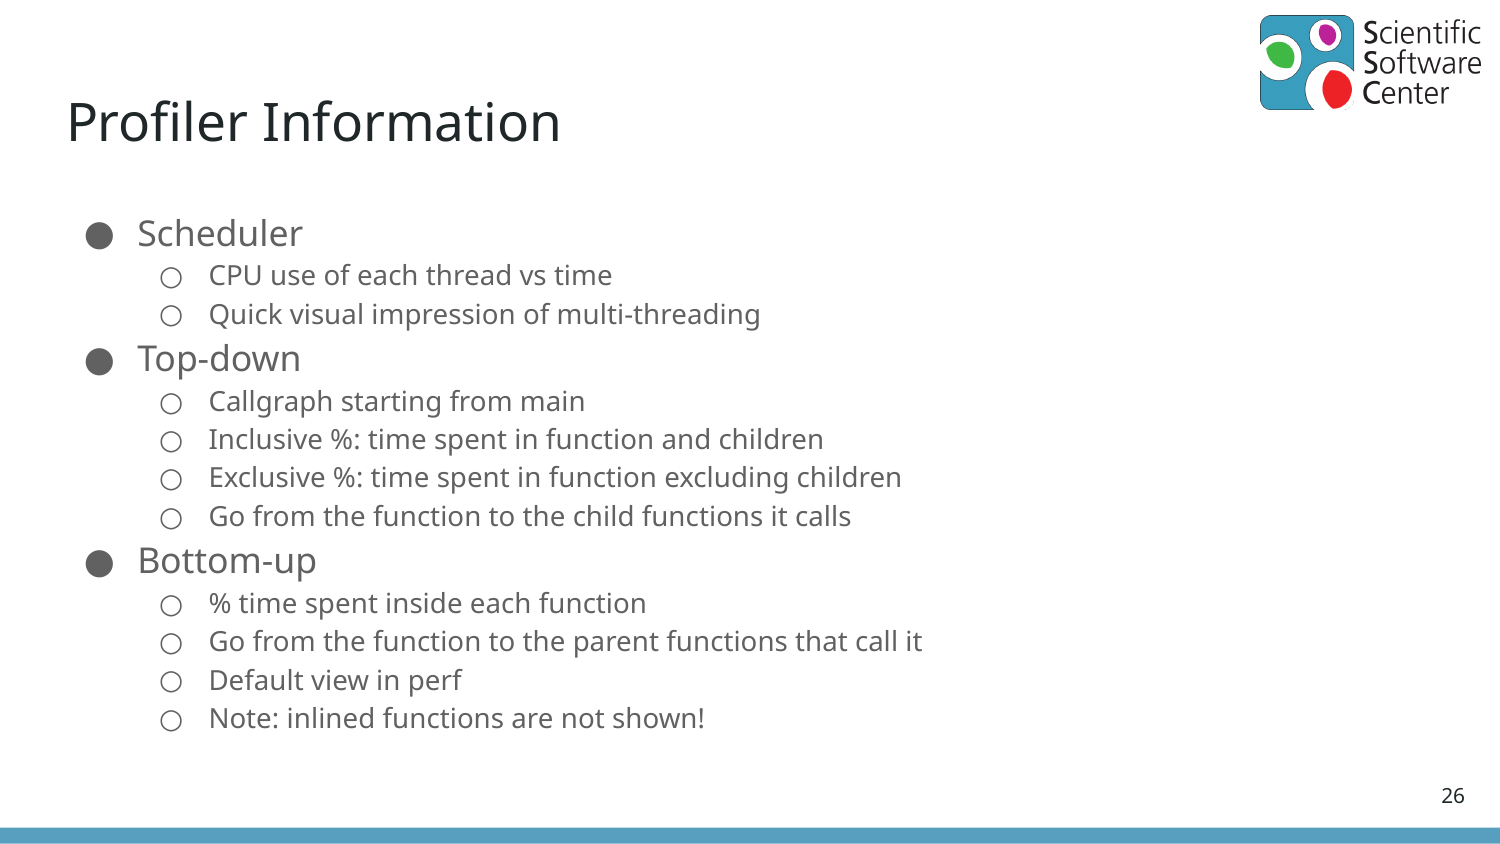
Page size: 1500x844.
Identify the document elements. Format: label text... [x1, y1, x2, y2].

slide_number <number> [1389, 764, 1480, 830]
list Scheduler CPU use of each thread vs time Quick visual impression of multi-threading Top-down Callgraph starting from main Inclusive %: time spent in function and children Exclusive %: time spent in function excluding children Go from the function to the child functions it calls Bottom-up % time spent inside each function Go from the function to the parent functions that call it Default view in perf Note: inlined functions are not shown! [51, 189, 1449, 750]
picture [1260, 15, 1481, 110]
title Profiler Information [51, 72, 1449, 167]
